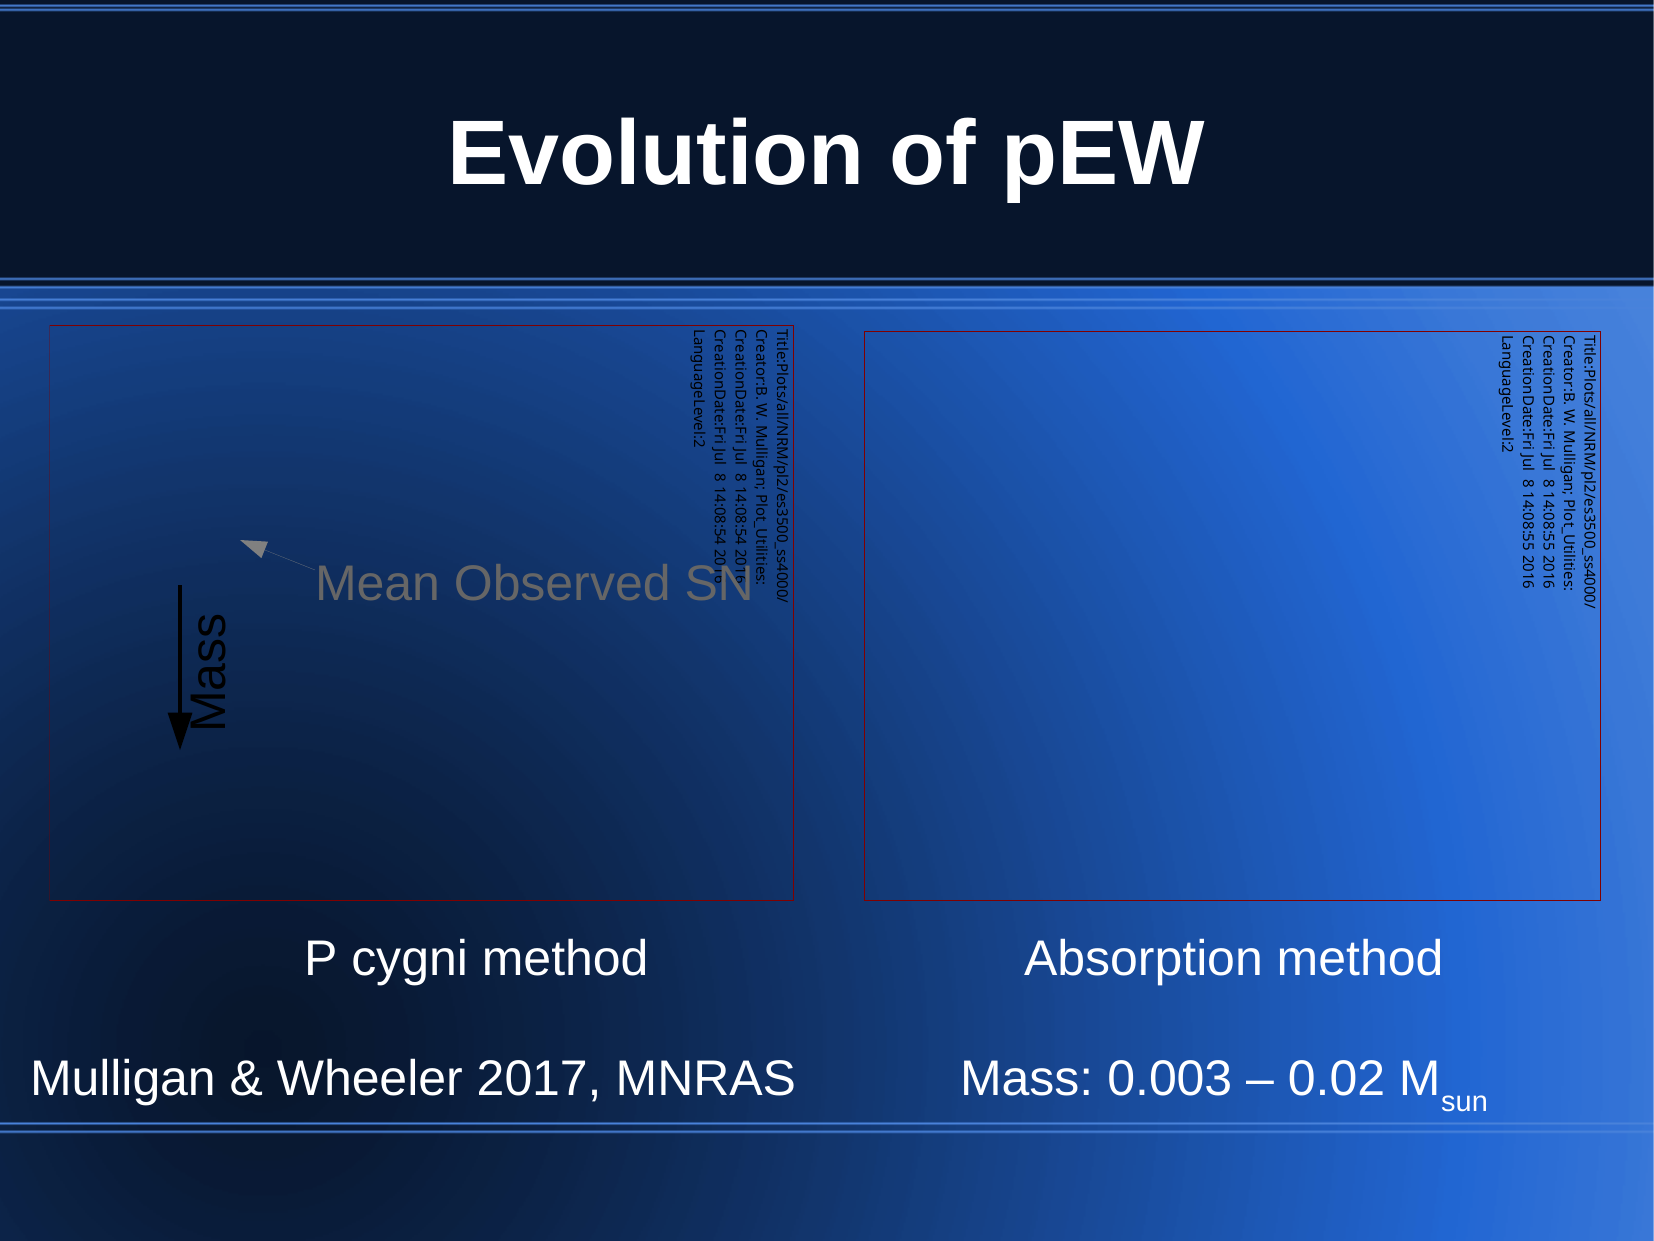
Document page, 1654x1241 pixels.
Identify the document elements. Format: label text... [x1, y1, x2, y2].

text_box Mass: 0.003 – 0.02 Msun [960, 1050, 1561, 1118]
text_box Mean Observed SN [315, 555, 841, 667]
title Evolution of pEW [82, 49, 1571, 257]
text_box Absorption method [926, 930, 1542, 986]
text_box Mulligan & Wheeler 2017, MNRAS [30, 1050, 960, 1106]
text_box P cygni method [101, 930, 852, 986]
text_box Mass [180, 417, 237, 733]
picture [0, 0, 1654, 1241]
